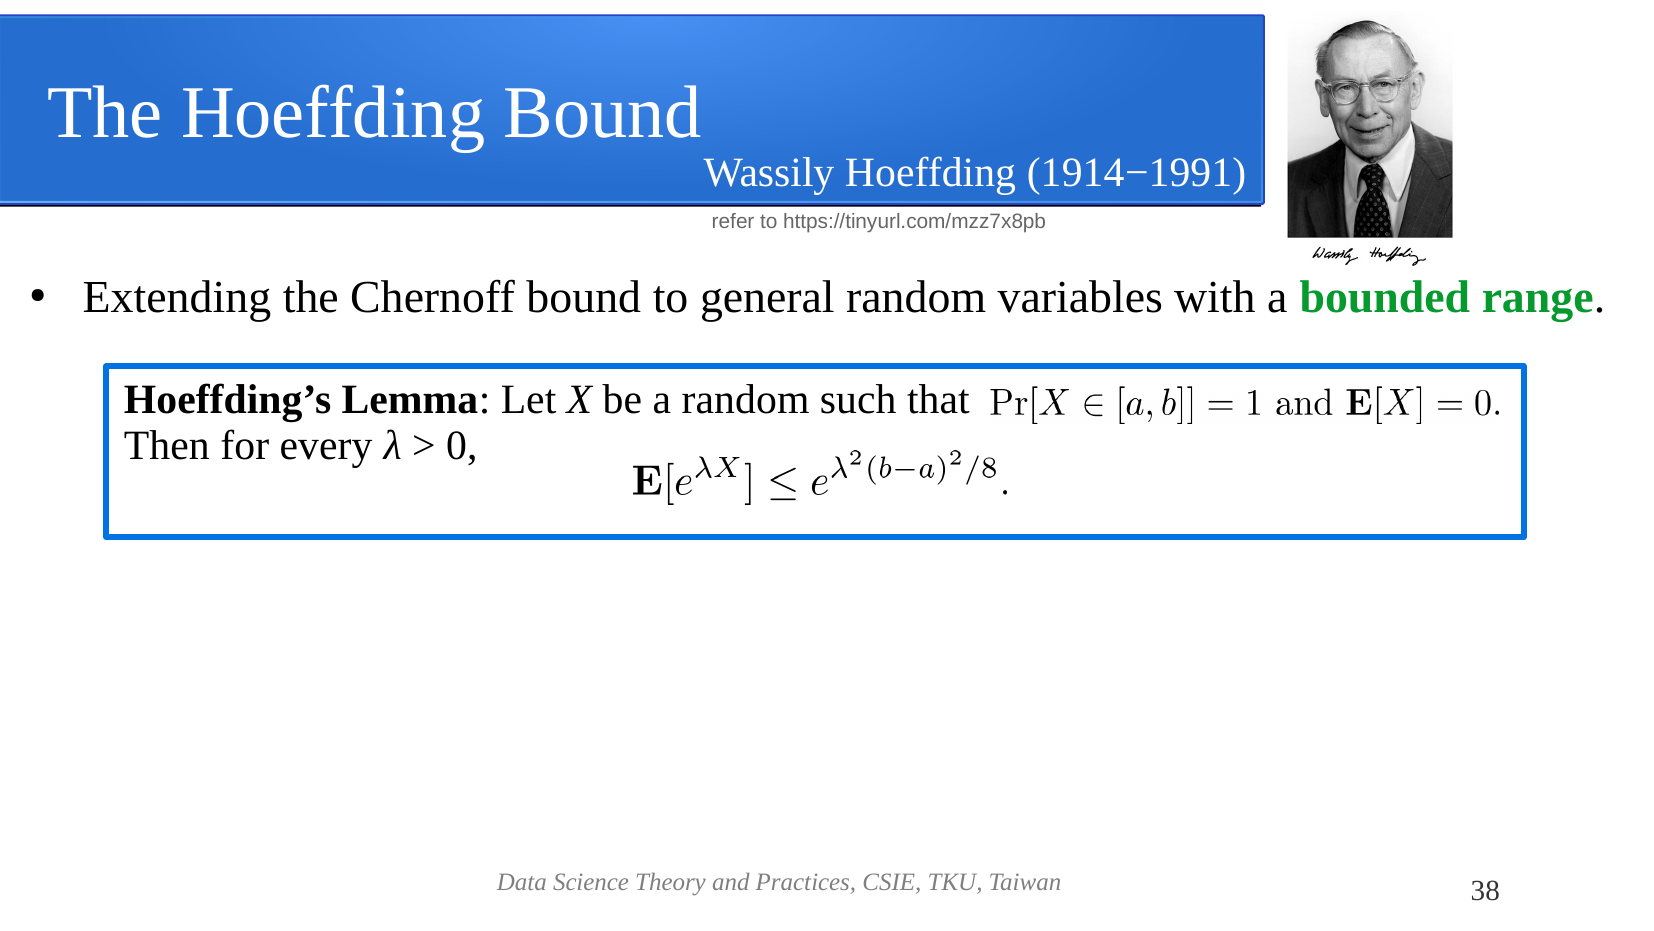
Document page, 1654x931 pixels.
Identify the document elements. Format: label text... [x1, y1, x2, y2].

text_box Hoeffding’s Lemma: Let X be a random such that Then for every λ > 0, [106, 414, 1524, 538]
title The Hoeffding Bound [47, 35, 1199, 189]
picture [633, 450, 1007, 505]
text_box Wassily Hoeffding (1914−1991) [688, 141, 1282, 203]
picture [1287, 11, 1453, 266]
list Extending the Chernoff bound to general random variables with a bounded range. [11, 271, 1636, 414]
picture [990, 414, 1499, 424]
text_box refer to https://tinyurl.com/mzz7x8pb [696, 202, 1229, 241]
